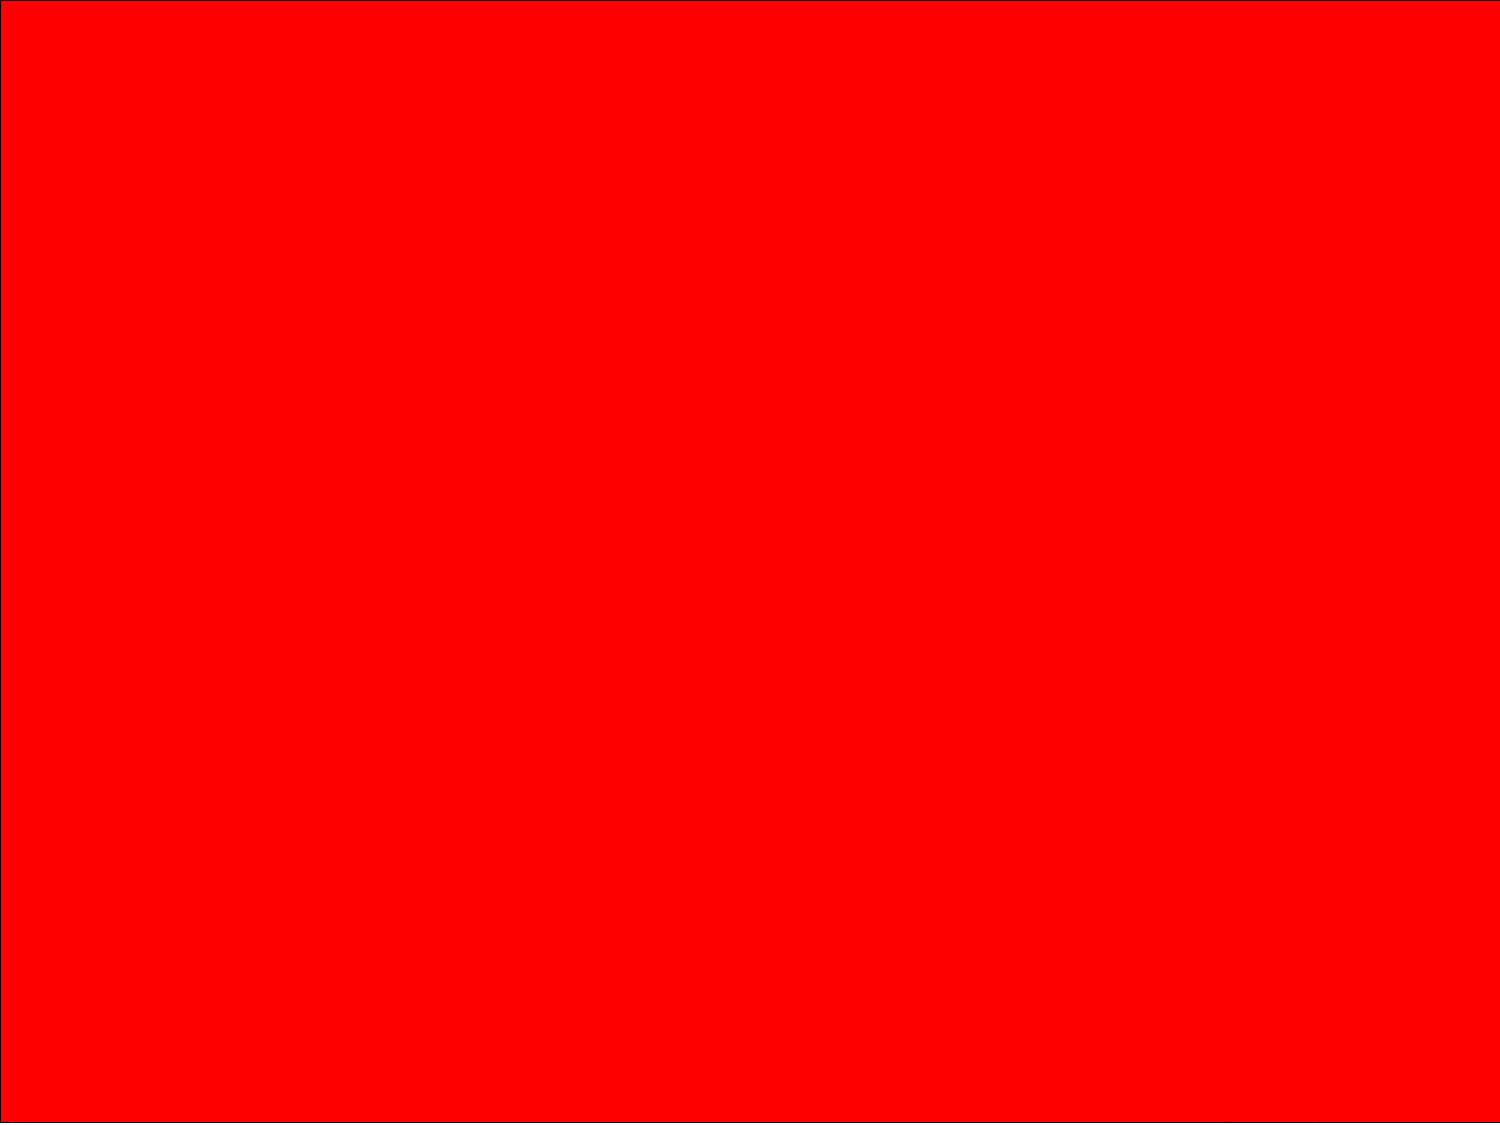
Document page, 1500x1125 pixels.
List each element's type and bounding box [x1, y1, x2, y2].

text_box [0, 0, 1500, 1123]
